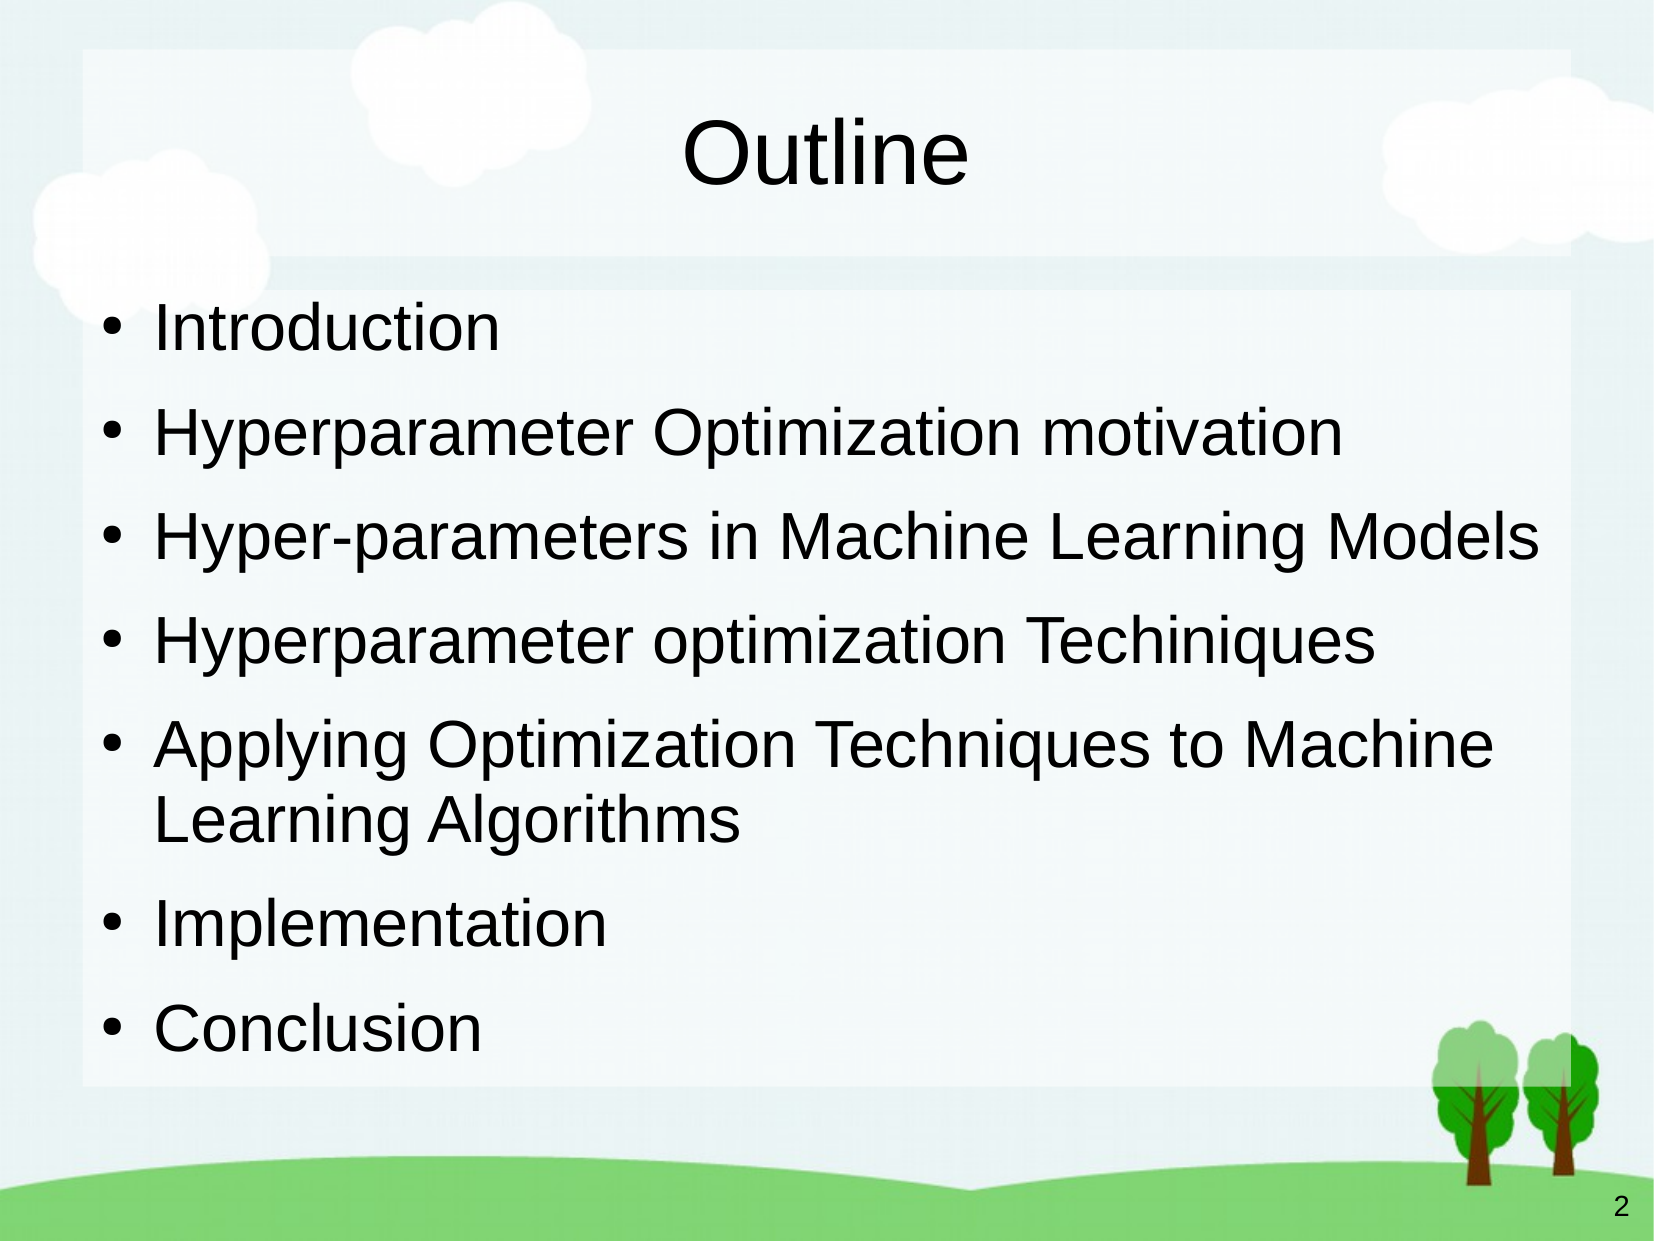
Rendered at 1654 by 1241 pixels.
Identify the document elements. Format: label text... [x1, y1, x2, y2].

picture [0, 0, 1654, 1241]
list Introduction Hyperparameter Optimization motivation Hyper-parameters in Machine Learning Models Hyperparameter optimization Techiniques Applying Optimization Techniques to Machine Learning Algorithms Implementation Conclusion [82, 290, 1571, 1087]
title Outline [82, 49, 1571, 257]
